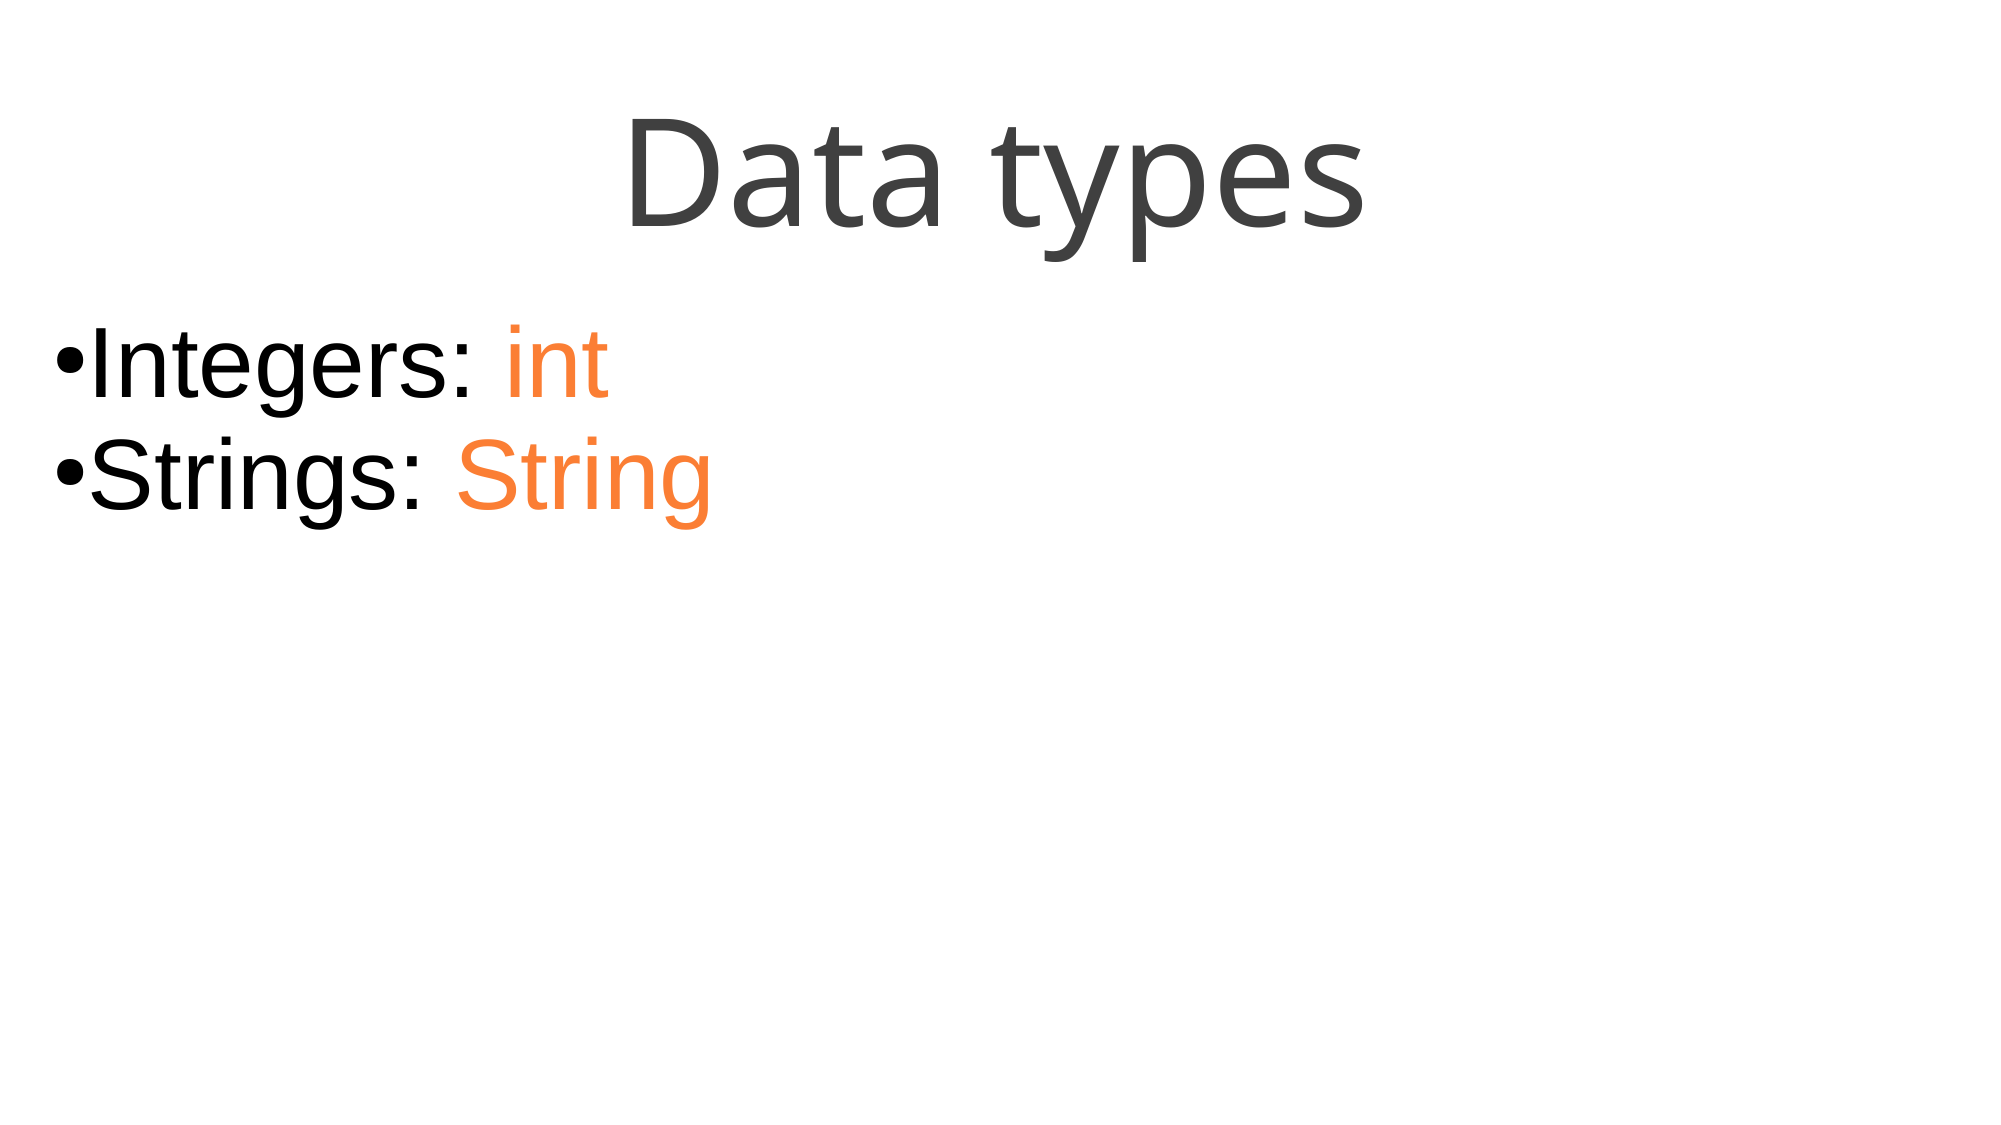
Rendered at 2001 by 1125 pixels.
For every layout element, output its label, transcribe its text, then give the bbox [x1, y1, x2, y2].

title Data types [112, 37, 1876, 299]
text_box Integers: int Strings: String [37, 299, 1951, 1013]
